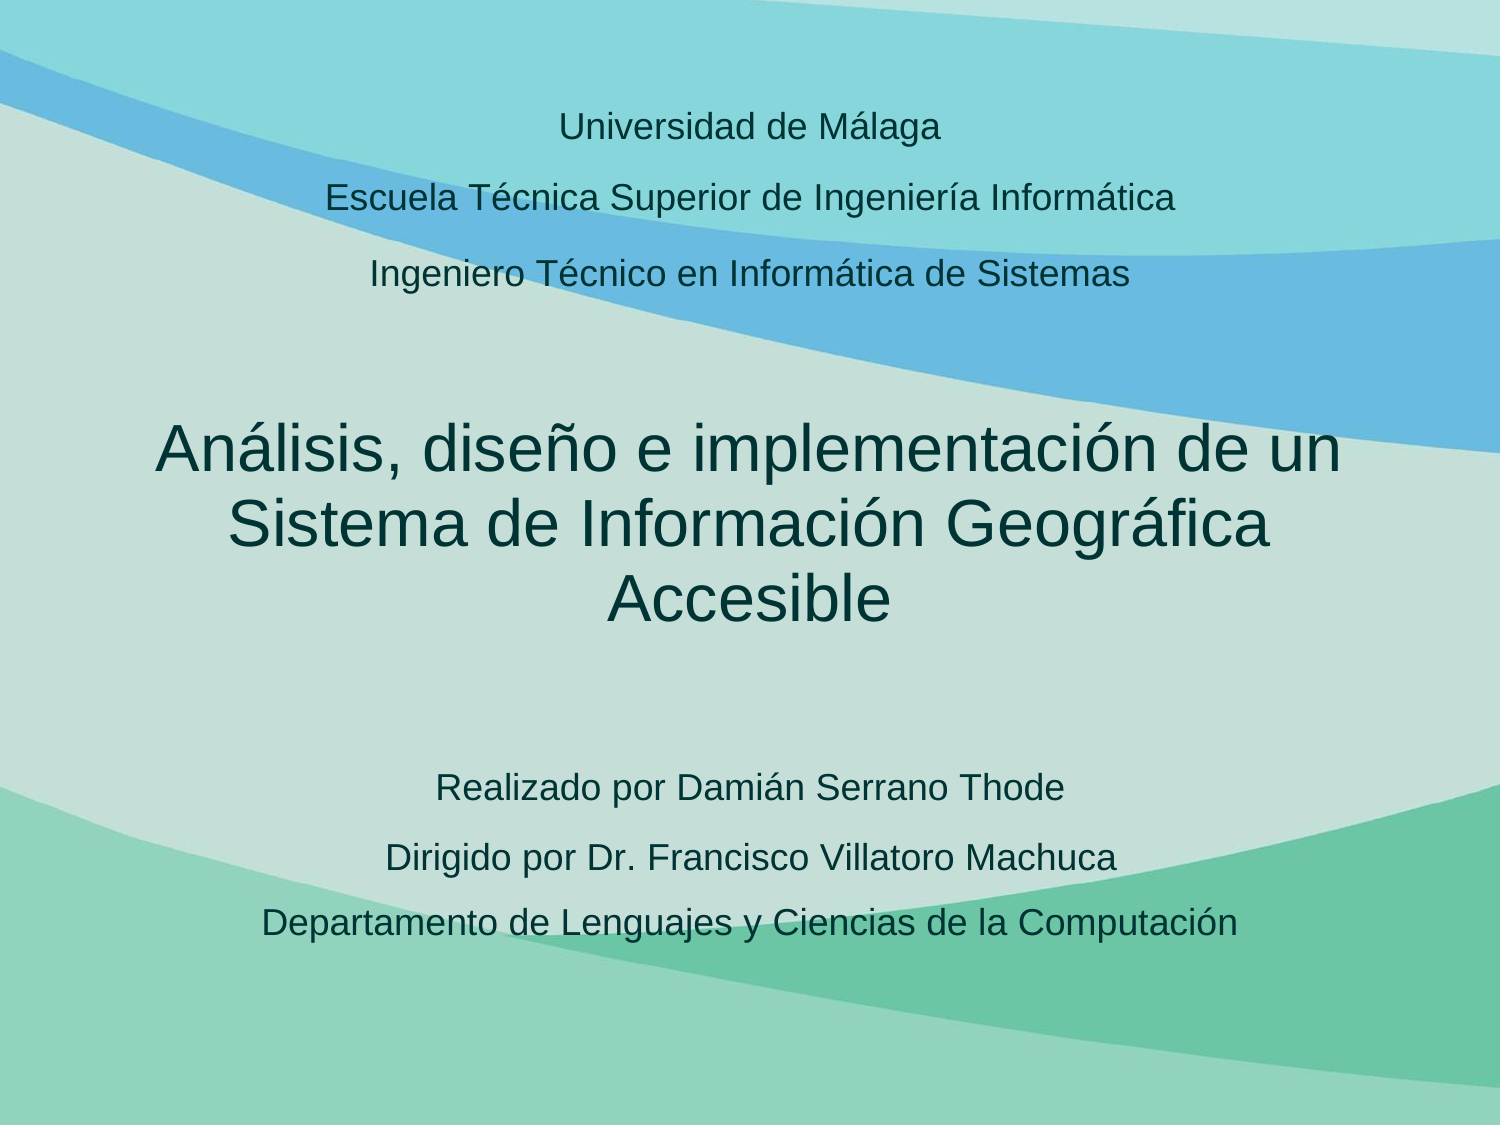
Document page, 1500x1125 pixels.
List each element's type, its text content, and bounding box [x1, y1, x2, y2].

text_box Universidad de Málaga [543, 94, 956, 155]
text_box Realizado por Damián Serrano Thode [420, 755, 1079, 815]
title Análisis, diseño e implementación de un Sistema de Información Geográfica Accesible [112, 402, 1388, 645]
text_box Departamento de Lenguajes y Ciencias de la Computación [246, 890, 1254, 951]
picture [0, 0, 1500, 1125]
text_box Dirigido por Dr. Francisco Villatoro Machuca [370, 826, 1130, 886]
text_box Ingeniero Técnico en Informática de Sistemas [354, 241, 1145, 302]
text_box Escuela Técnica Superior de Ingeniería Informática [310, 165, 1190, 226]
